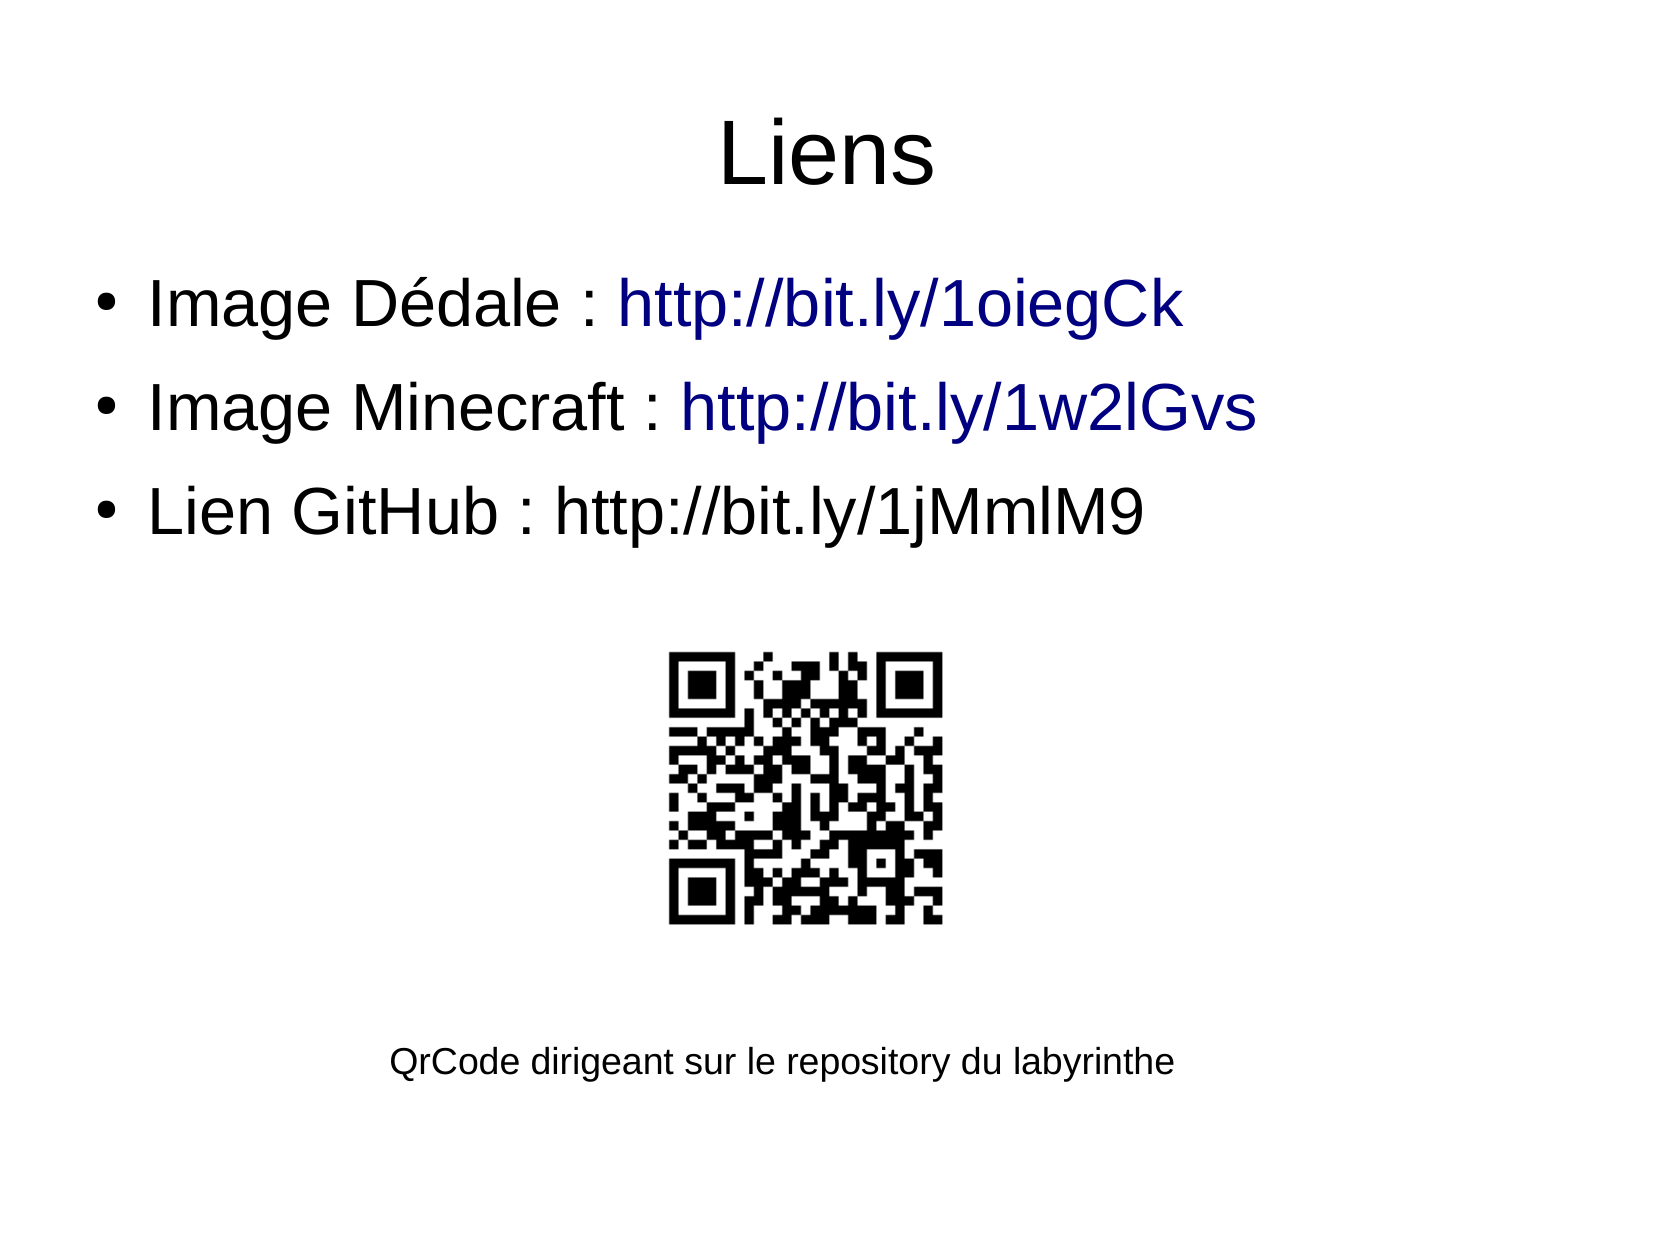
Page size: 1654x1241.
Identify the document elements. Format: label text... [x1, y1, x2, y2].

text_box QrCode dirigeant sur le repository du labyrinthe [295, 1033, 1270, 1091]
title Liens [82, 49, 1571, 257]
list Image Dédale : http://bit.ly/1oiegCk Image Minecraft : http://bit.ly/1w2lGvs Lien GitHub : http://bit.ly/1jMmlM9 [76, 265, 1565, 591]
picture [649, 632, 963, 945]
